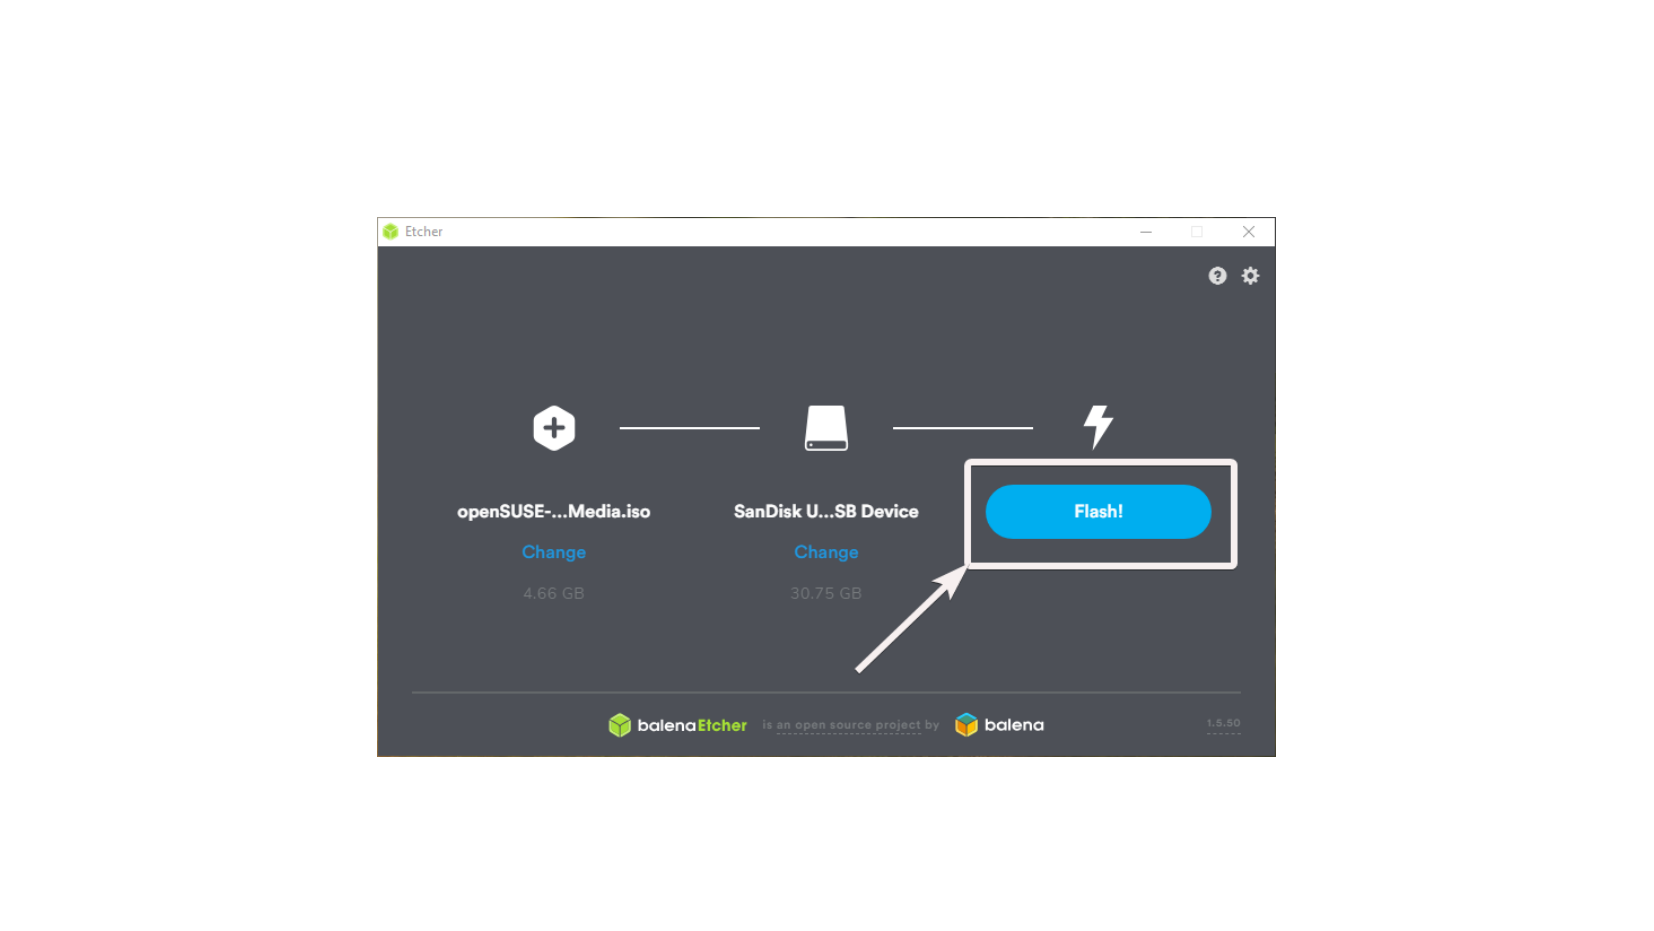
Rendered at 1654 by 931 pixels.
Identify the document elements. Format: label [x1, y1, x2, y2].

picture [377, 217, 1276, 758]
